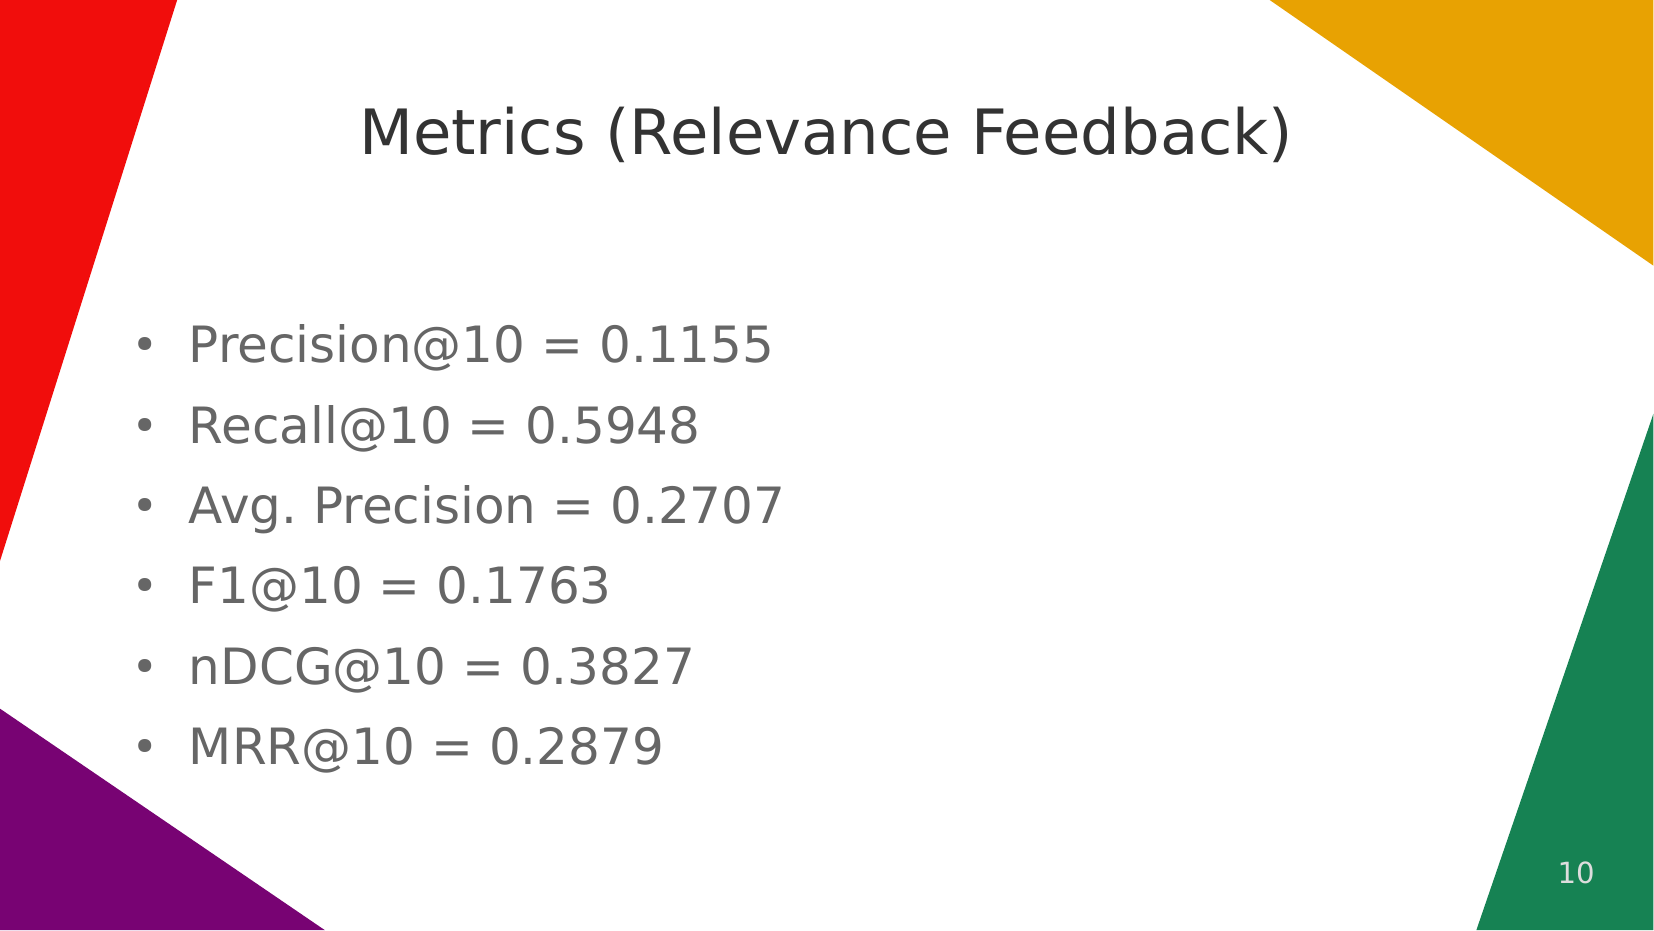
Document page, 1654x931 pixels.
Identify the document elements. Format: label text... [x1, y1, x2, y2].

list Precision@10 = 0.1155 Recall@10 = 0.5948 Avg. Precision = 0.2707 F1@10 = 0.1763 nDCG@10 = 0.3827 MRR@10 = 0.2879 [118, 236, 1536, 827]
title Metrics (Relevance Feedback) [118, 59, 1536, 207]
